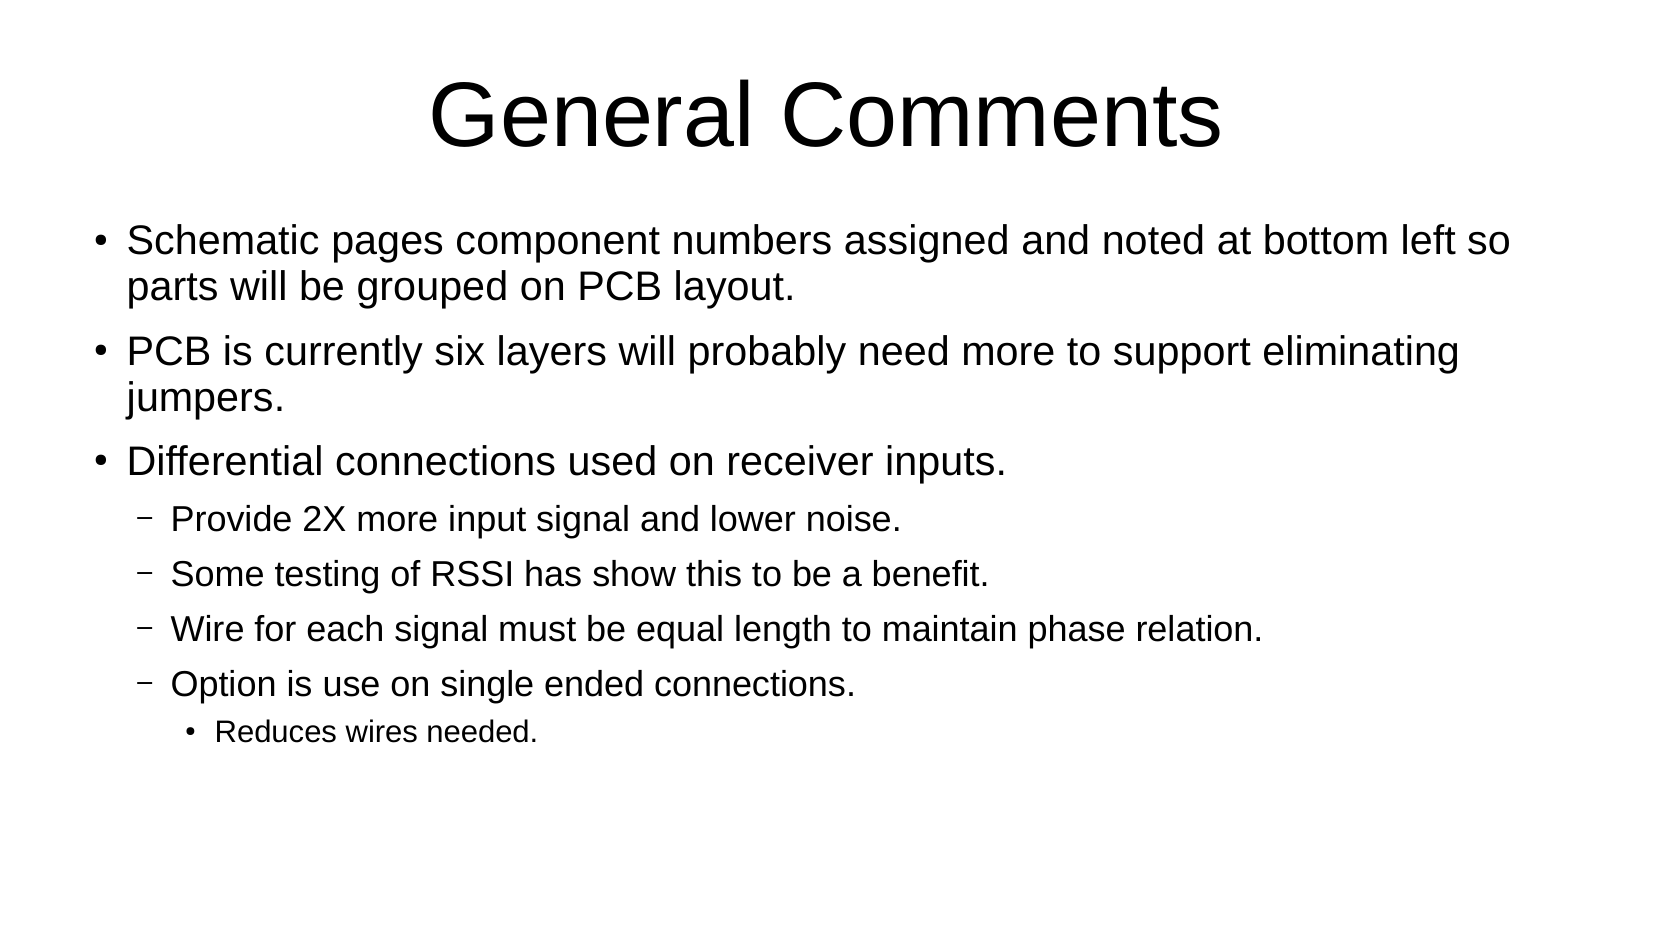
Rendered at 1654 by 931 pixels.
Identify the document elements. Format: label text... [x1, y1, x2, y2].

list Schematic pages component numbers assigned and noted at bottom left so parts will be grouped on PCB layout. PCB is currently six layers will probably need more to support eliminating jumpers. Differential connections used on receiver inputs. Provide 2X more input signal and lower noise. Some testing of RSSI has show this to be a benefit. Wire for each signal must be equal length to maintain phase relation. Option is use on single ended connections. Reduces wires needed. [82, 217, 1571, 758]
title General Comments [82, 37, 1571, 193]
